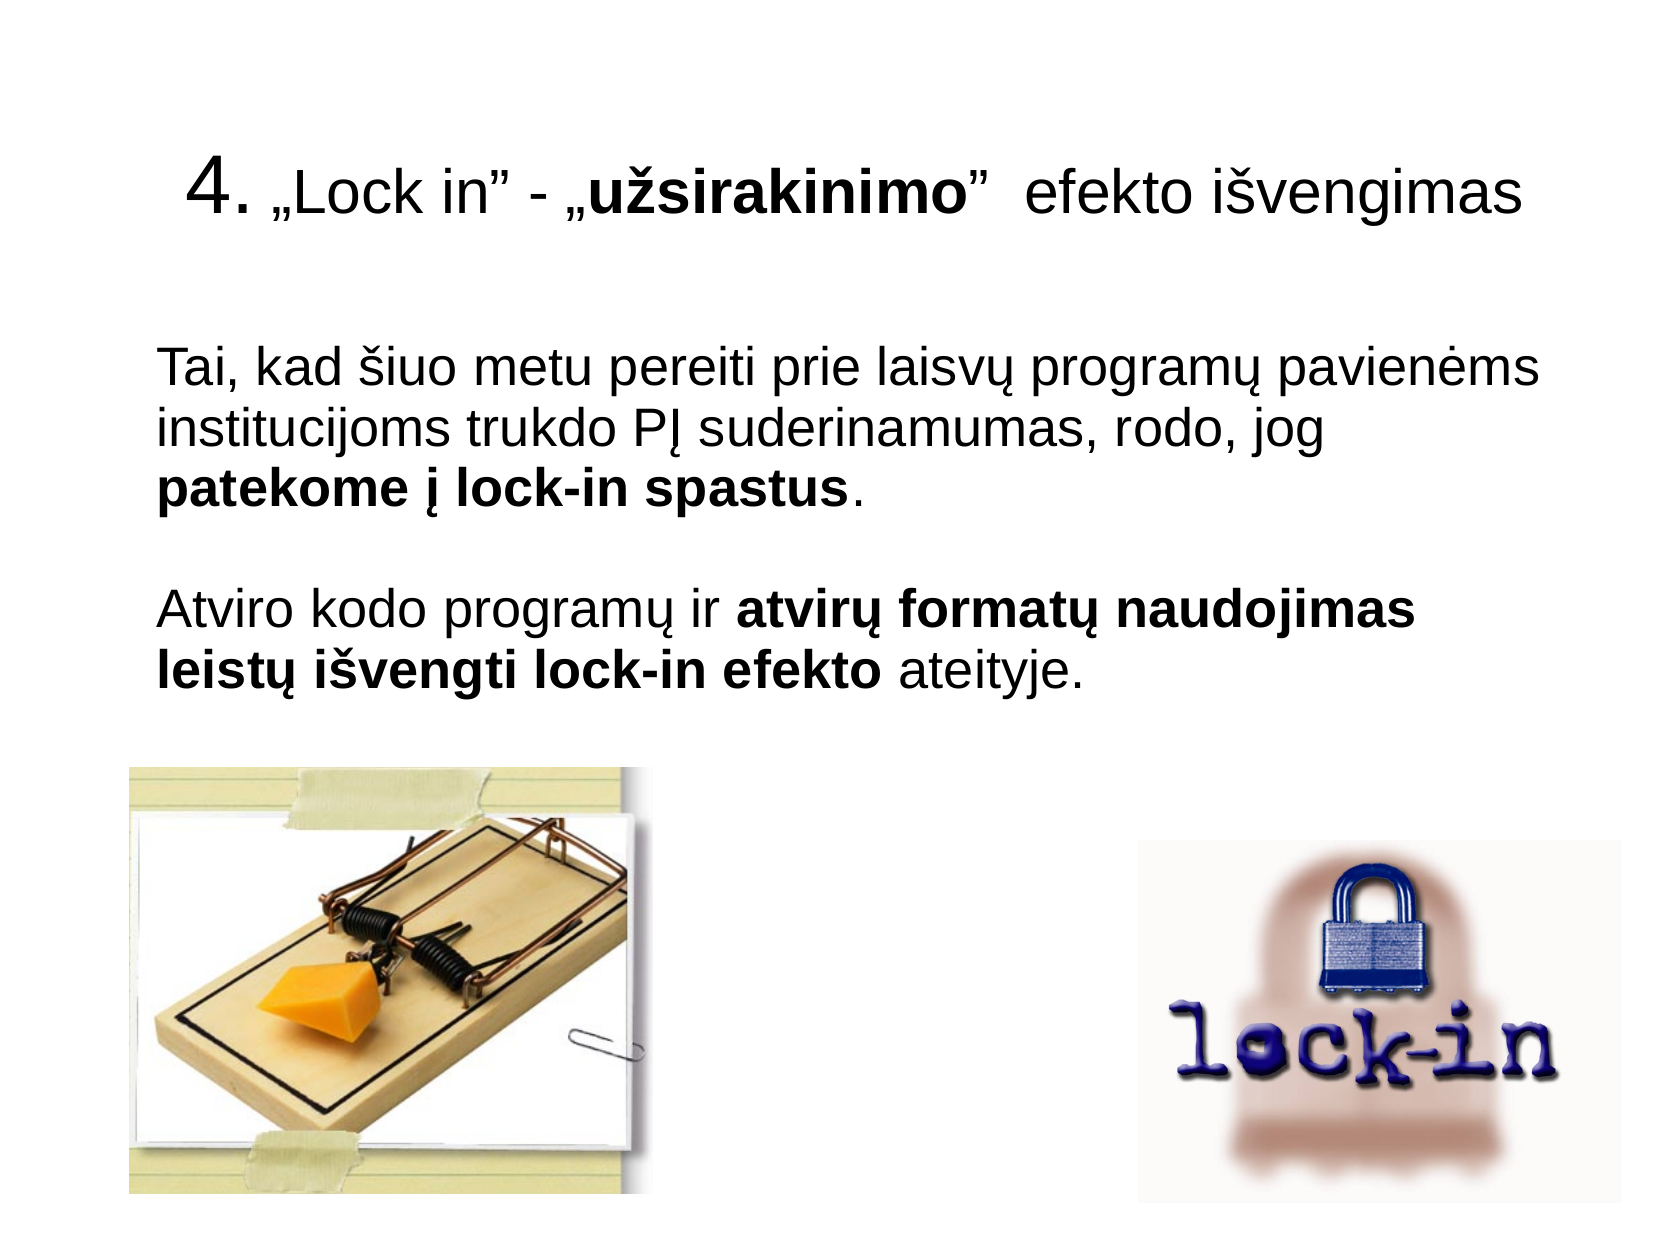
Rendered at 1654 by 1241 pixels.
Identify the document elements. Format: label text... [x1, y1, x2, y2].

text_box 4. „Lock in” - „užsirakinimo” efekto išvengimas [170, 130, 1602, 296]
picture [1138, 840, 1621, 1203]
picture [129, 767, 653, 1194]
text_box Tai, kad šiuo metu pereiti prie laisvų programų pavienėms institucijoms trukdo PĮ suderinamumas, rodo, jog patekome į lock-in spastus. Atviro kodo programų ir atvirų formatų naudojimas leistų išvengti lock-in efekto ateityje. [141, 329, 1559, 708]
